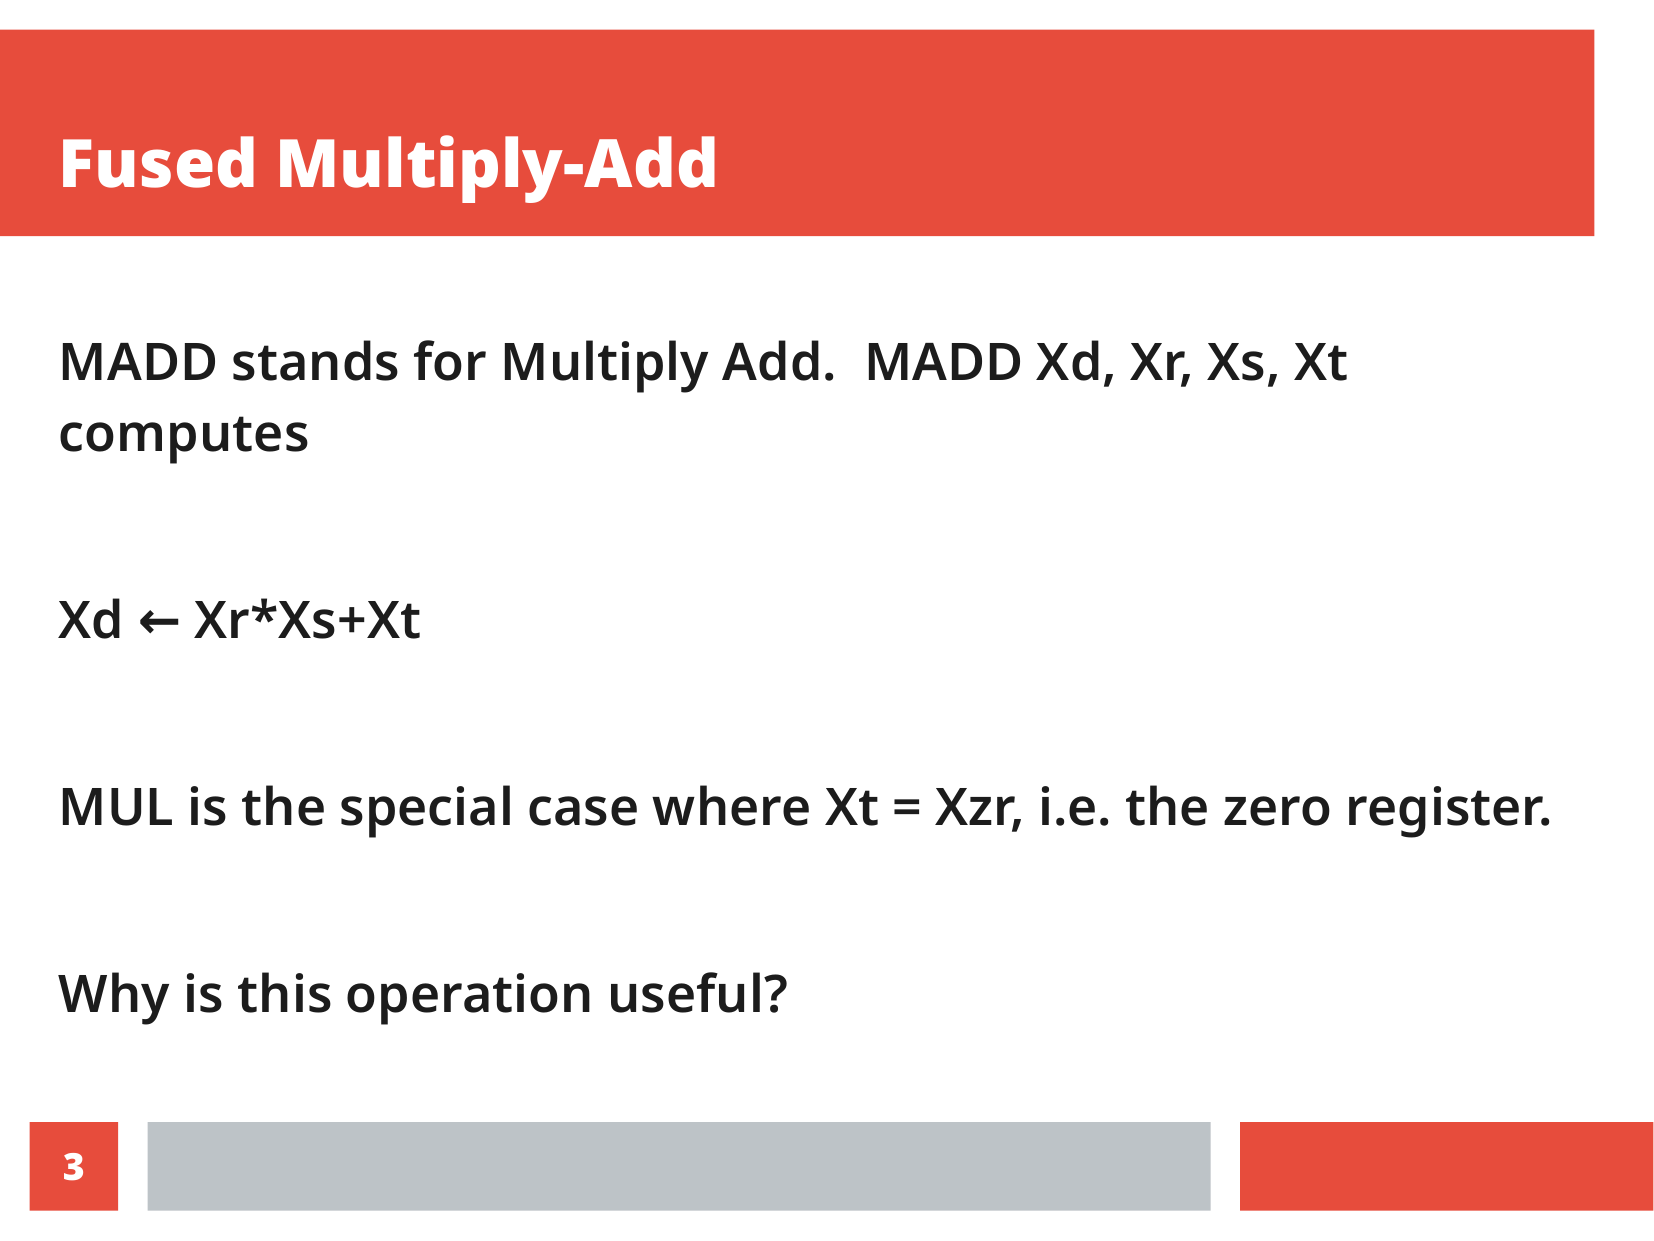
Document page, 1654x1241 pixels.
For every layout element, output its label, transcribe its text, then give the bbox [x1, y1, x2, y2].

title Fused Multiply-Add [59, 59, 1595, 207]
list MADD stands for Multiply Add. MADD Xd, Xr, Xs, Xt computes Xd ← Xr*Xs+Xt MUL is the special case where Xt = Xzr, i.e. the zero register. Why is this operation useful? [59, 324, 1565, 1093]
